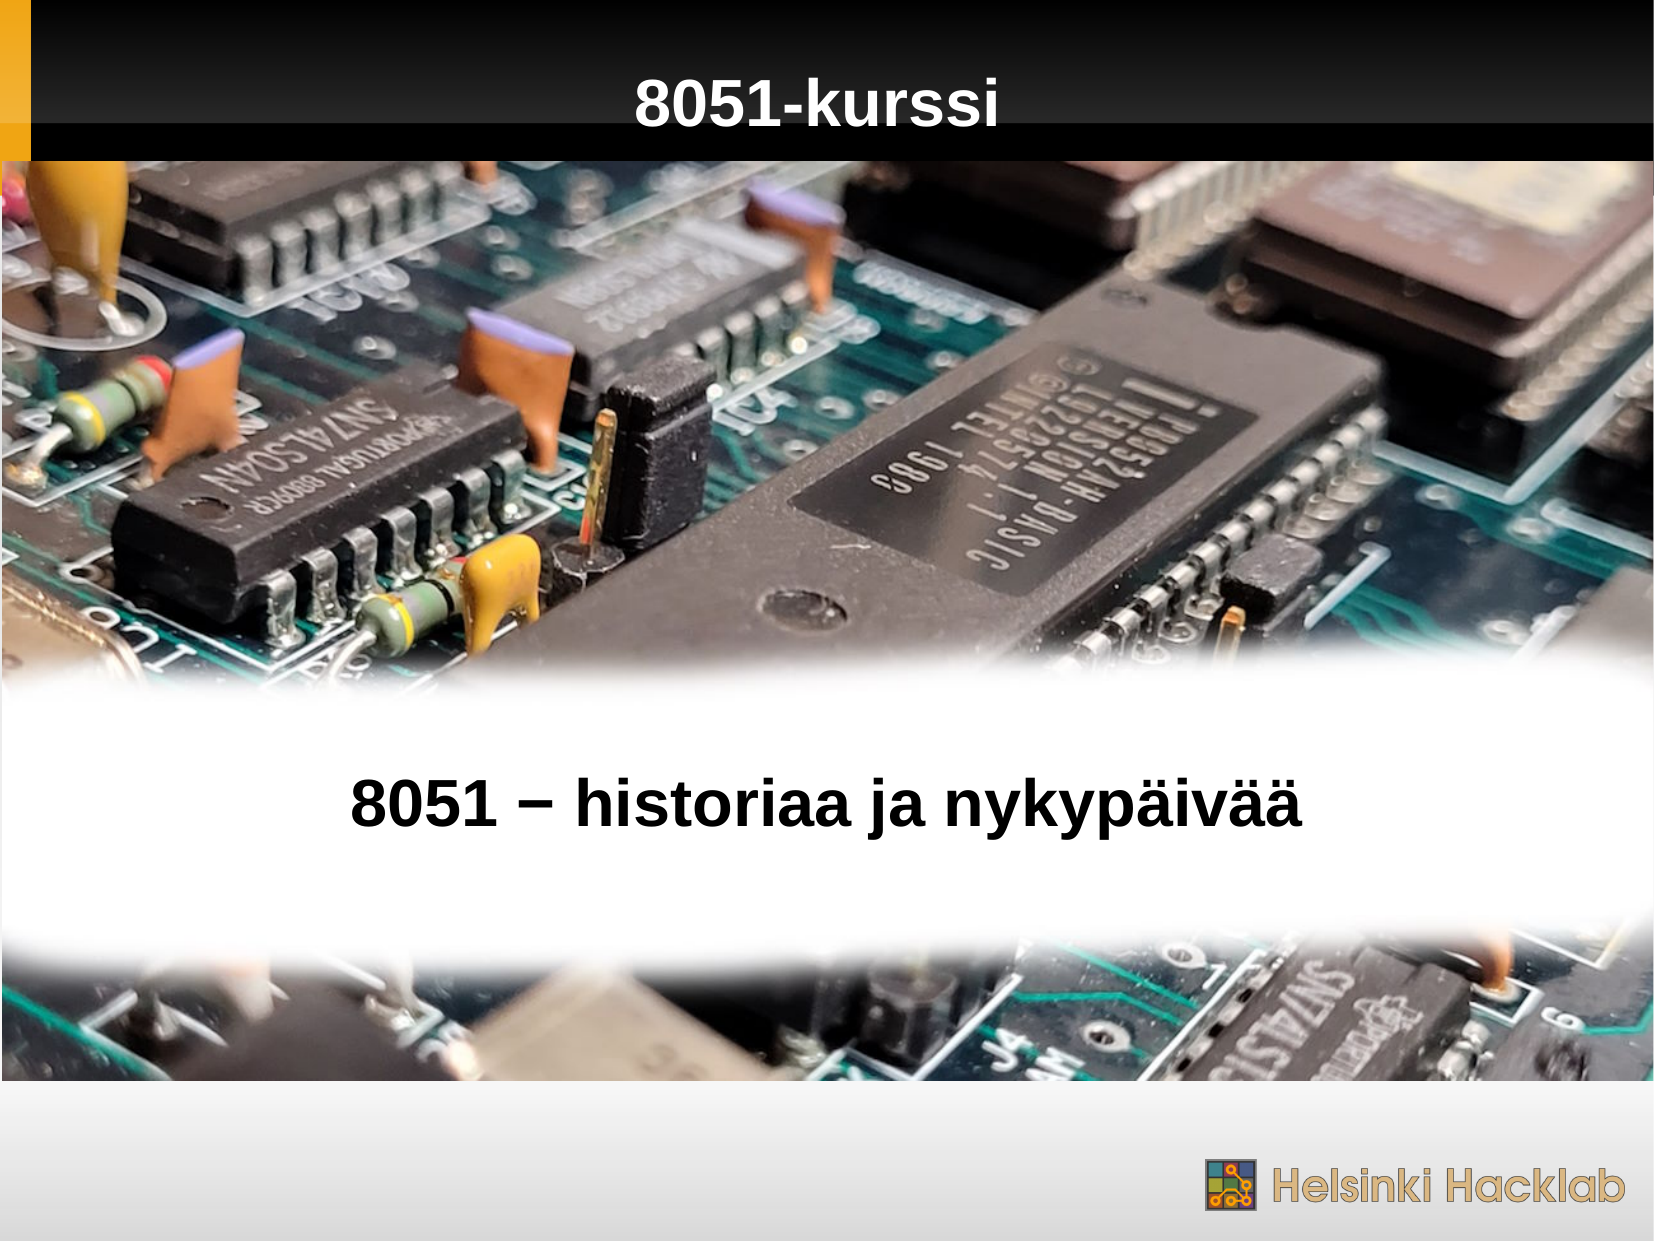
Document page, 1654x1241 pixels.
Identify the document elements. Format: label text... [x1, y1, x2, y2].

text_box 8051 − historiaa ja nykypäivää [147, 691, 1506, 916]
picture [0, 0, 1654, 1241]
title 8051-kurssi [29, 0, 1607, 208]
